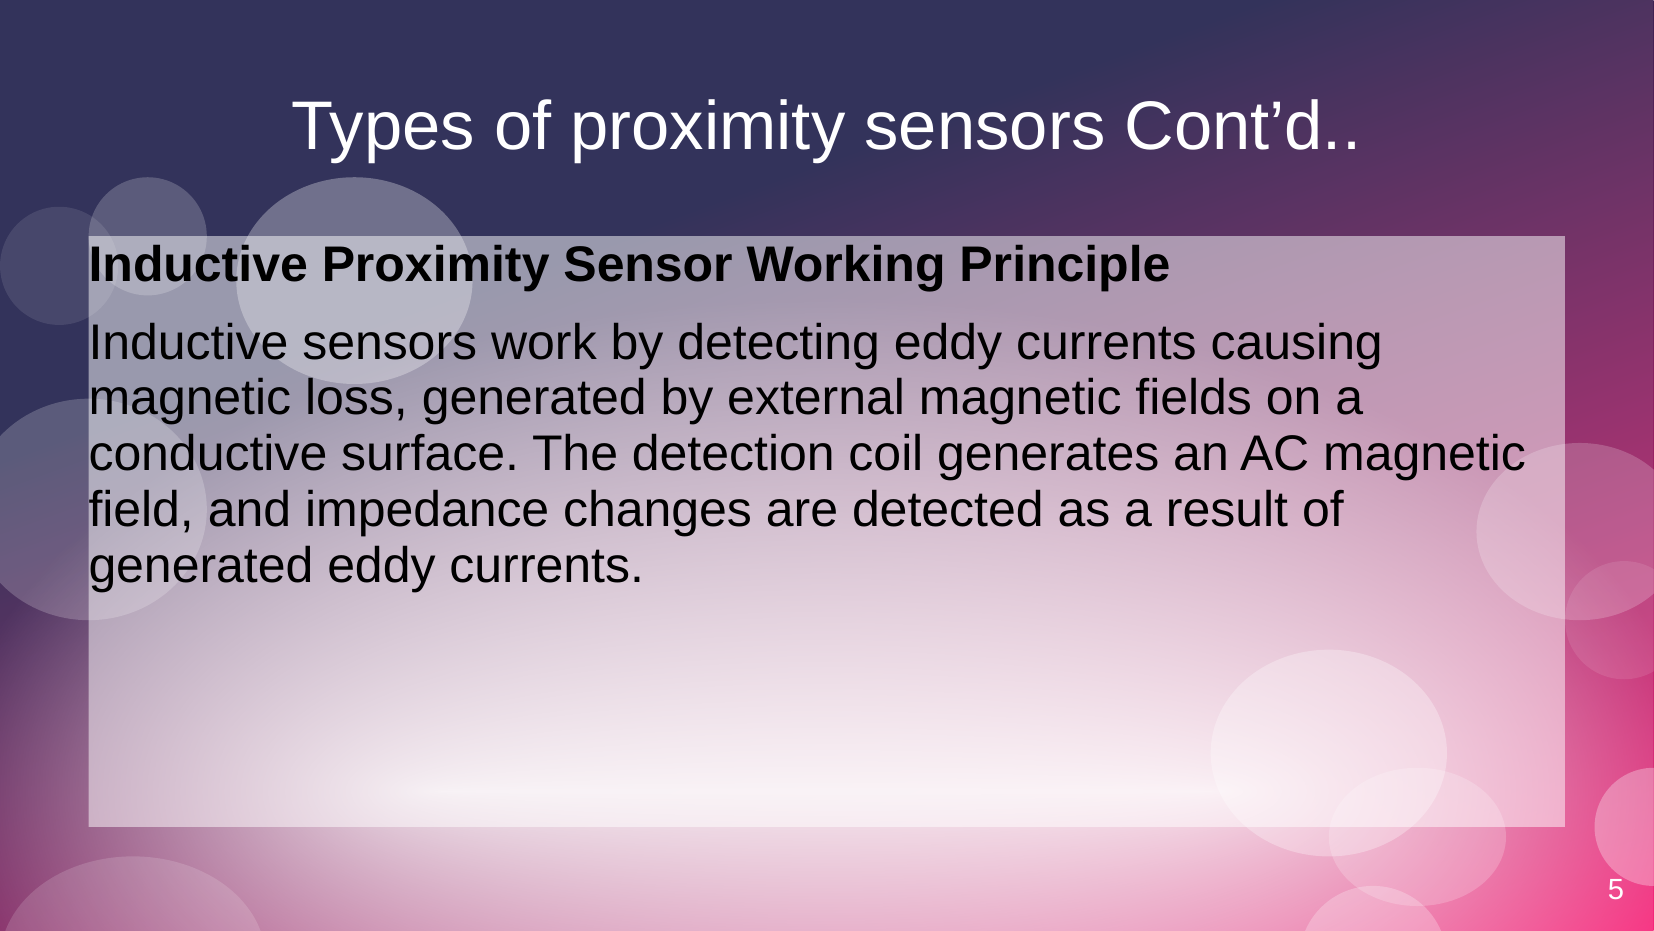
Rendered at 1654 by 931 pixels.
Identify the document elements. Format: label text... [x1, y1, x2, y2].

title Types of proximity sensors Cont’d.. [88, 44, 1565, 207]
list Inductive Proximity Sensor Working Principle Inductive sensors work by detecting eddy currents causing magnetic loss, generated by external magnetic fields on a conductive surface. The detection coil generates an AC magnetic field, and impedance changes are detected as a result of generated eddy currents. [88, 236, 1565, 827]
